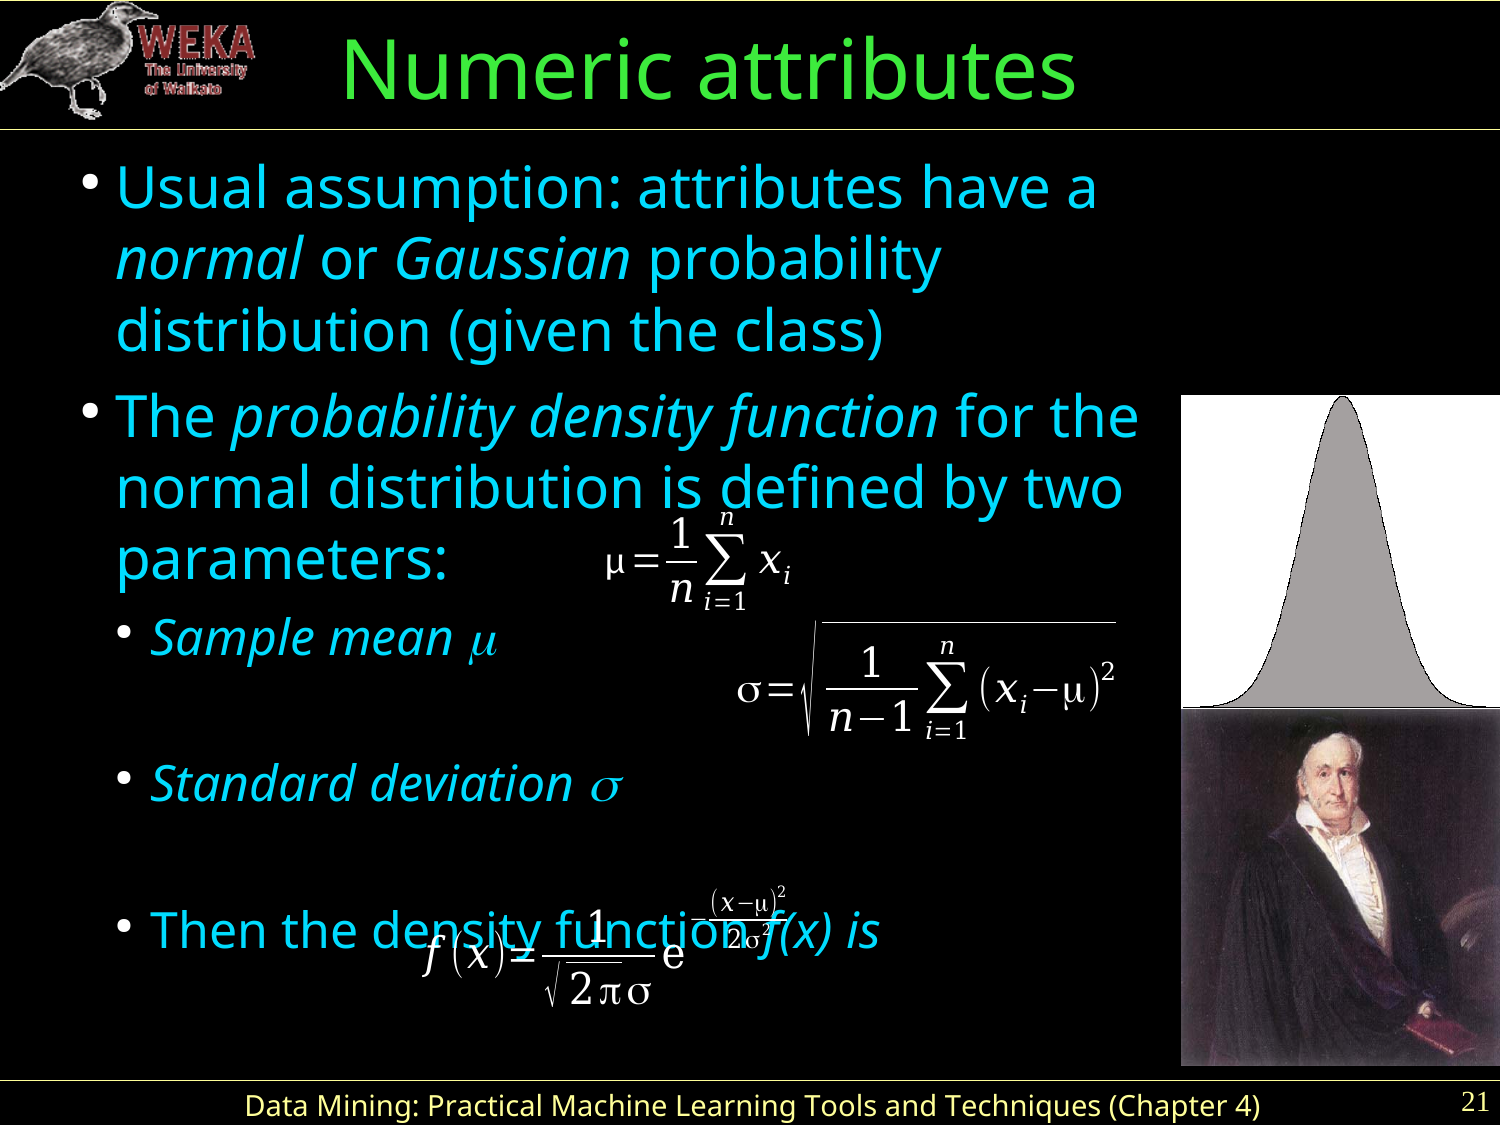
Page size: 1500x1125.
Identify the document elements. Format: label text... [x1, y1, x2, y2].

chart [1181, 395, 1500, 709]
picture [0, 1, 266, 129]
picture [1181, 709, 1500, 1066]
chart [730, 620, 1123, 746]
text_box Usual assumption: attributes have a normal or Gaussian probability distribution (given the class) The probability density function for the normal distribution is defined by two parameters: Sample mean  Standard deviation  Then the density function f(x) is [29, 144, 1268, 820]
title Numeric attributes [324, 0, 1500, 148]
chart [413, 883, 795, 1014]
chart [598, 501, 798, 617]
